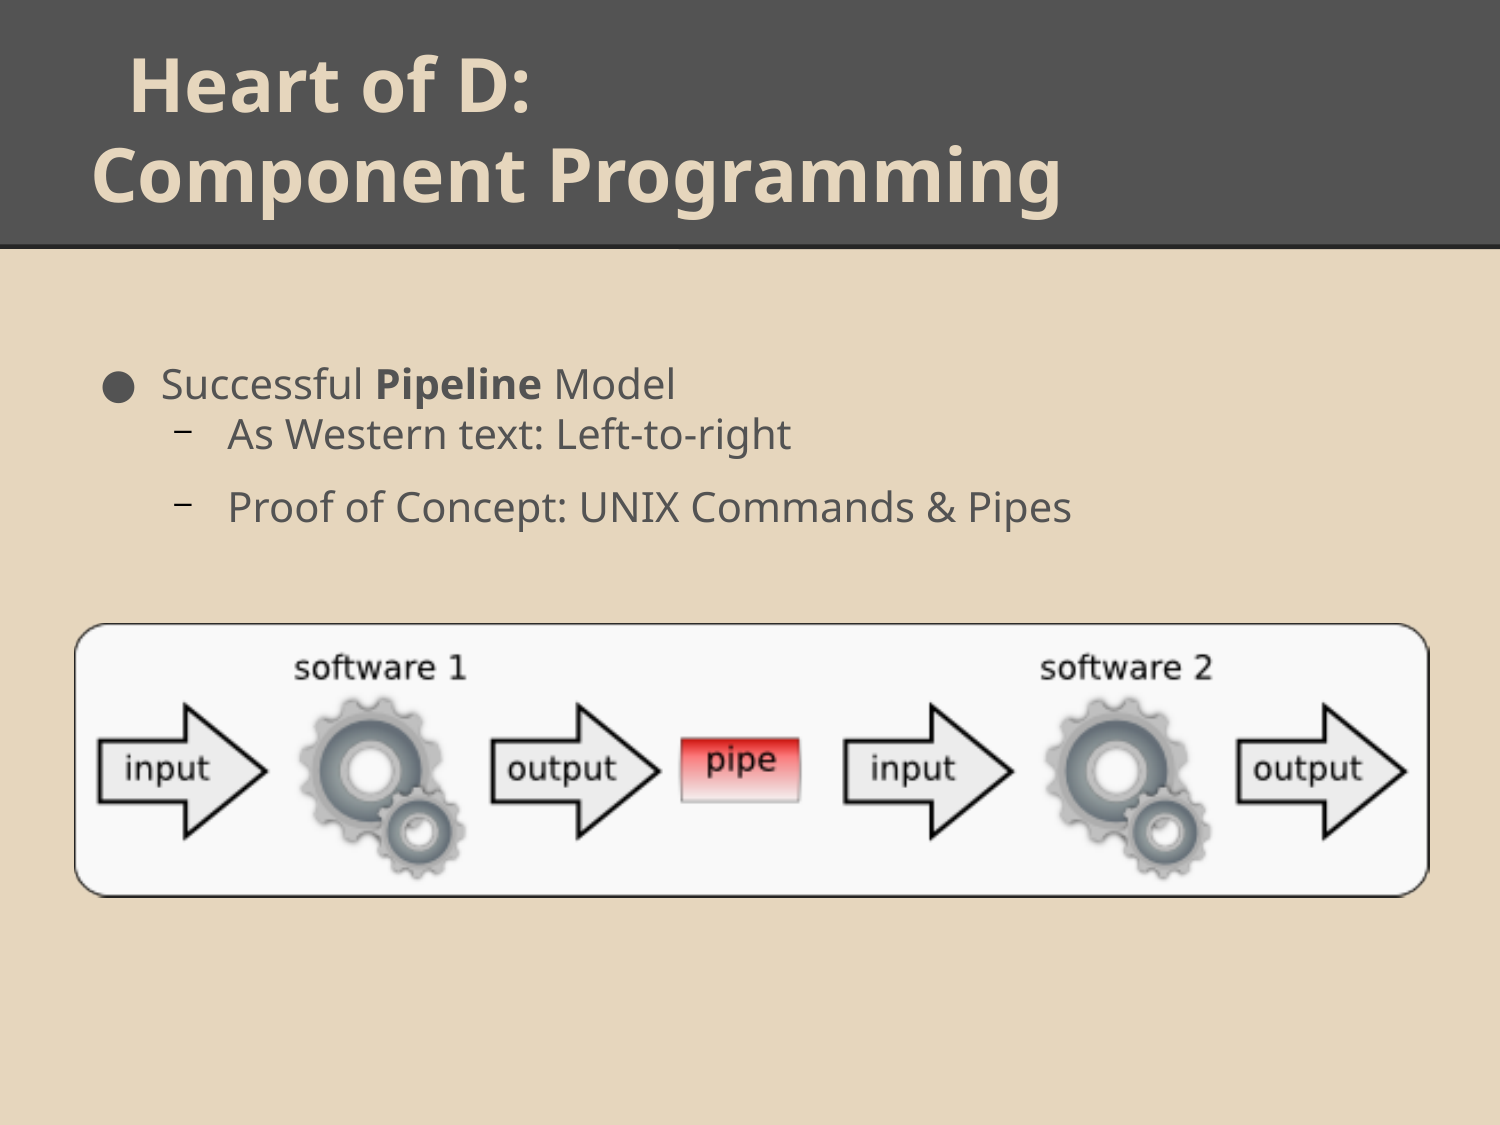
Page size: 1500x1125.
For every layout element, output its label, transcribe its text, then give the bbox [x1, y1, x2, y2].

picture [74, 623, 1430, 898]
list Successful Pipeline Model As Western text: Left-to-right Proof of Concept: UNIX Commands & Pipes [70, 342, 1421, 563]
title Heart of D: Component Programming [75, 45, 1425, 233]
